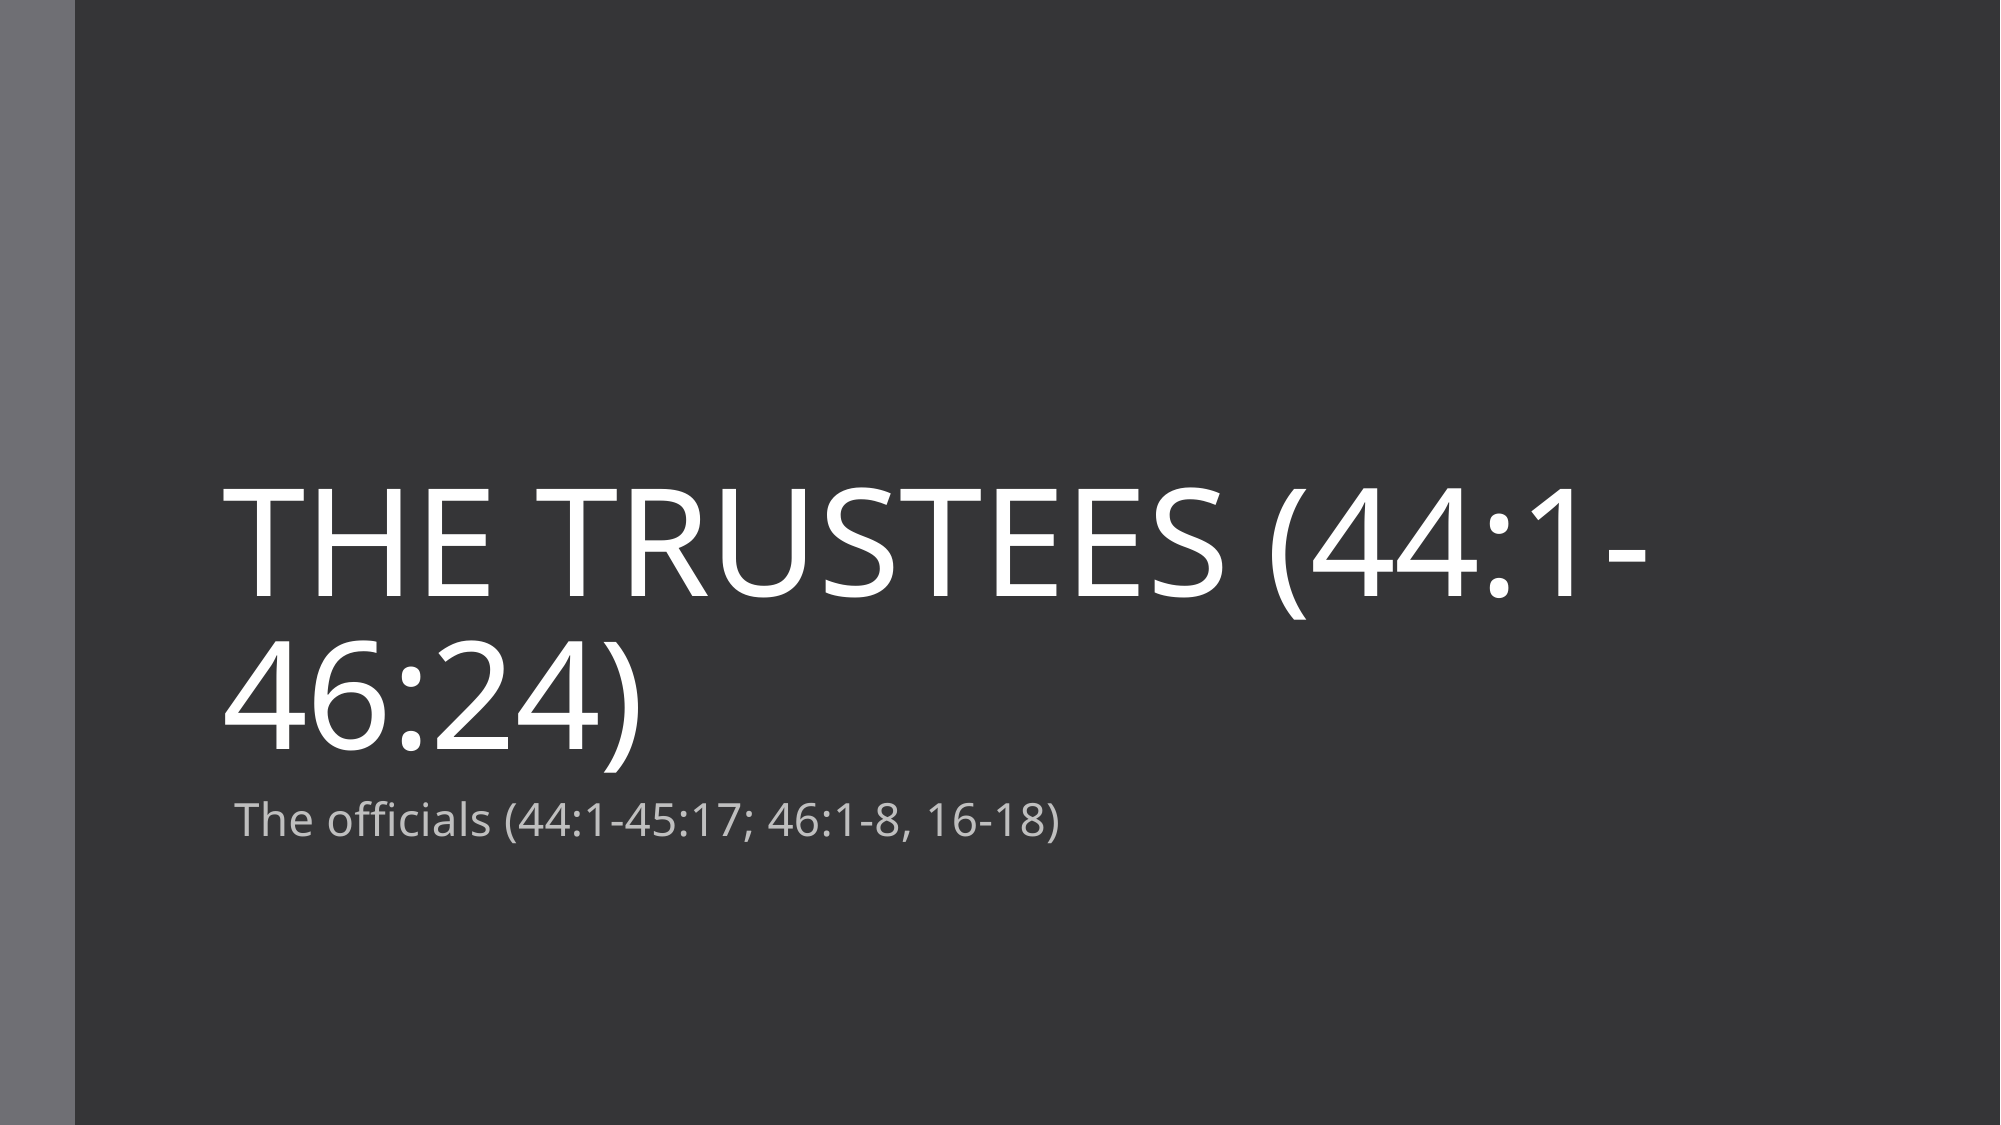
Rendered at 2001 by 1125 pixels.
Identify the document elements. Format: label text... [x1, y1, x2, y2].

title THE TRUSTEES (44:1-46:24) [206, 124, 1752, 787]
subtitle The officials (44:1-45:17; 46:1-8, 16-18) [206, 787, 1752, 1066]
